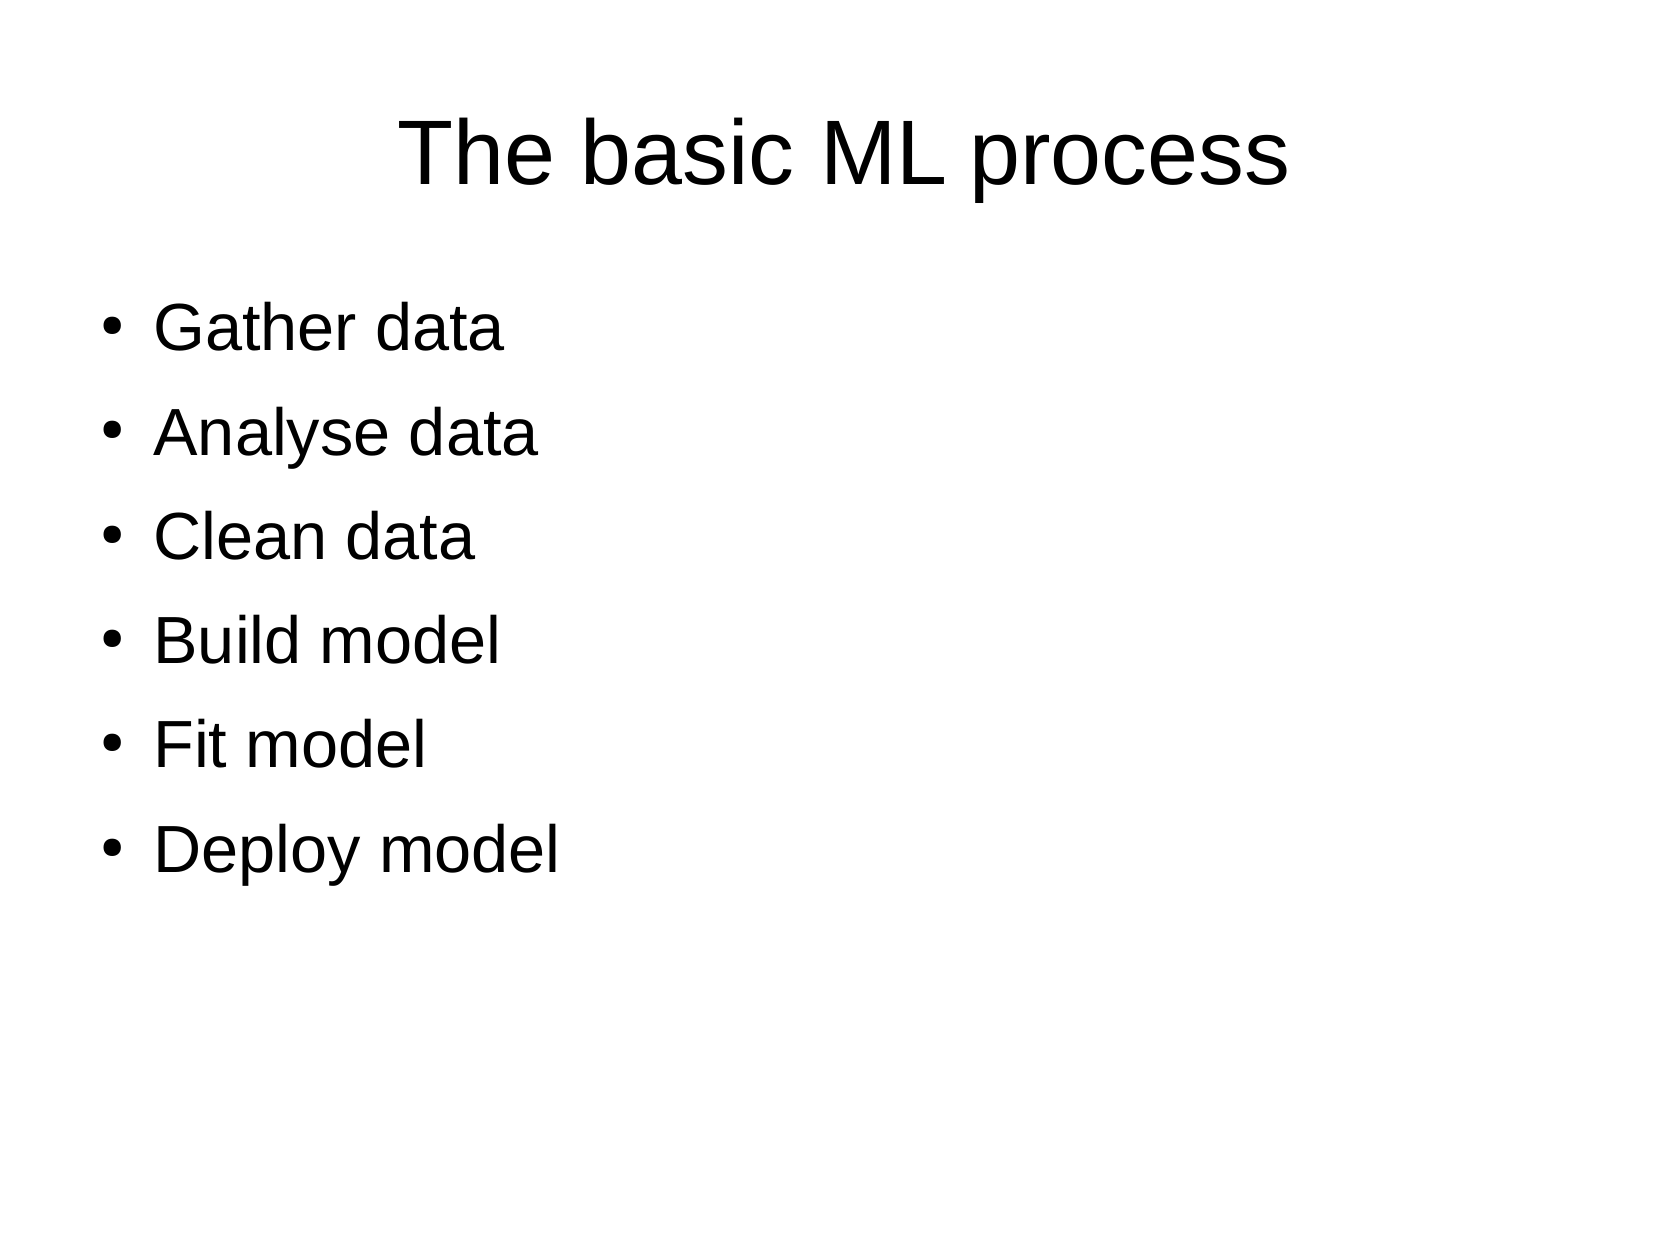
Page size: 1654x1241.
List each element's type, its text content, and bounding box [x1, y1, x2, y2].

title The basic ML process [82, 49, 1571, 257]
list Gather data Analyse data Clean data Build model Fit model Deploy model [82, 290, 1571, 1010]
